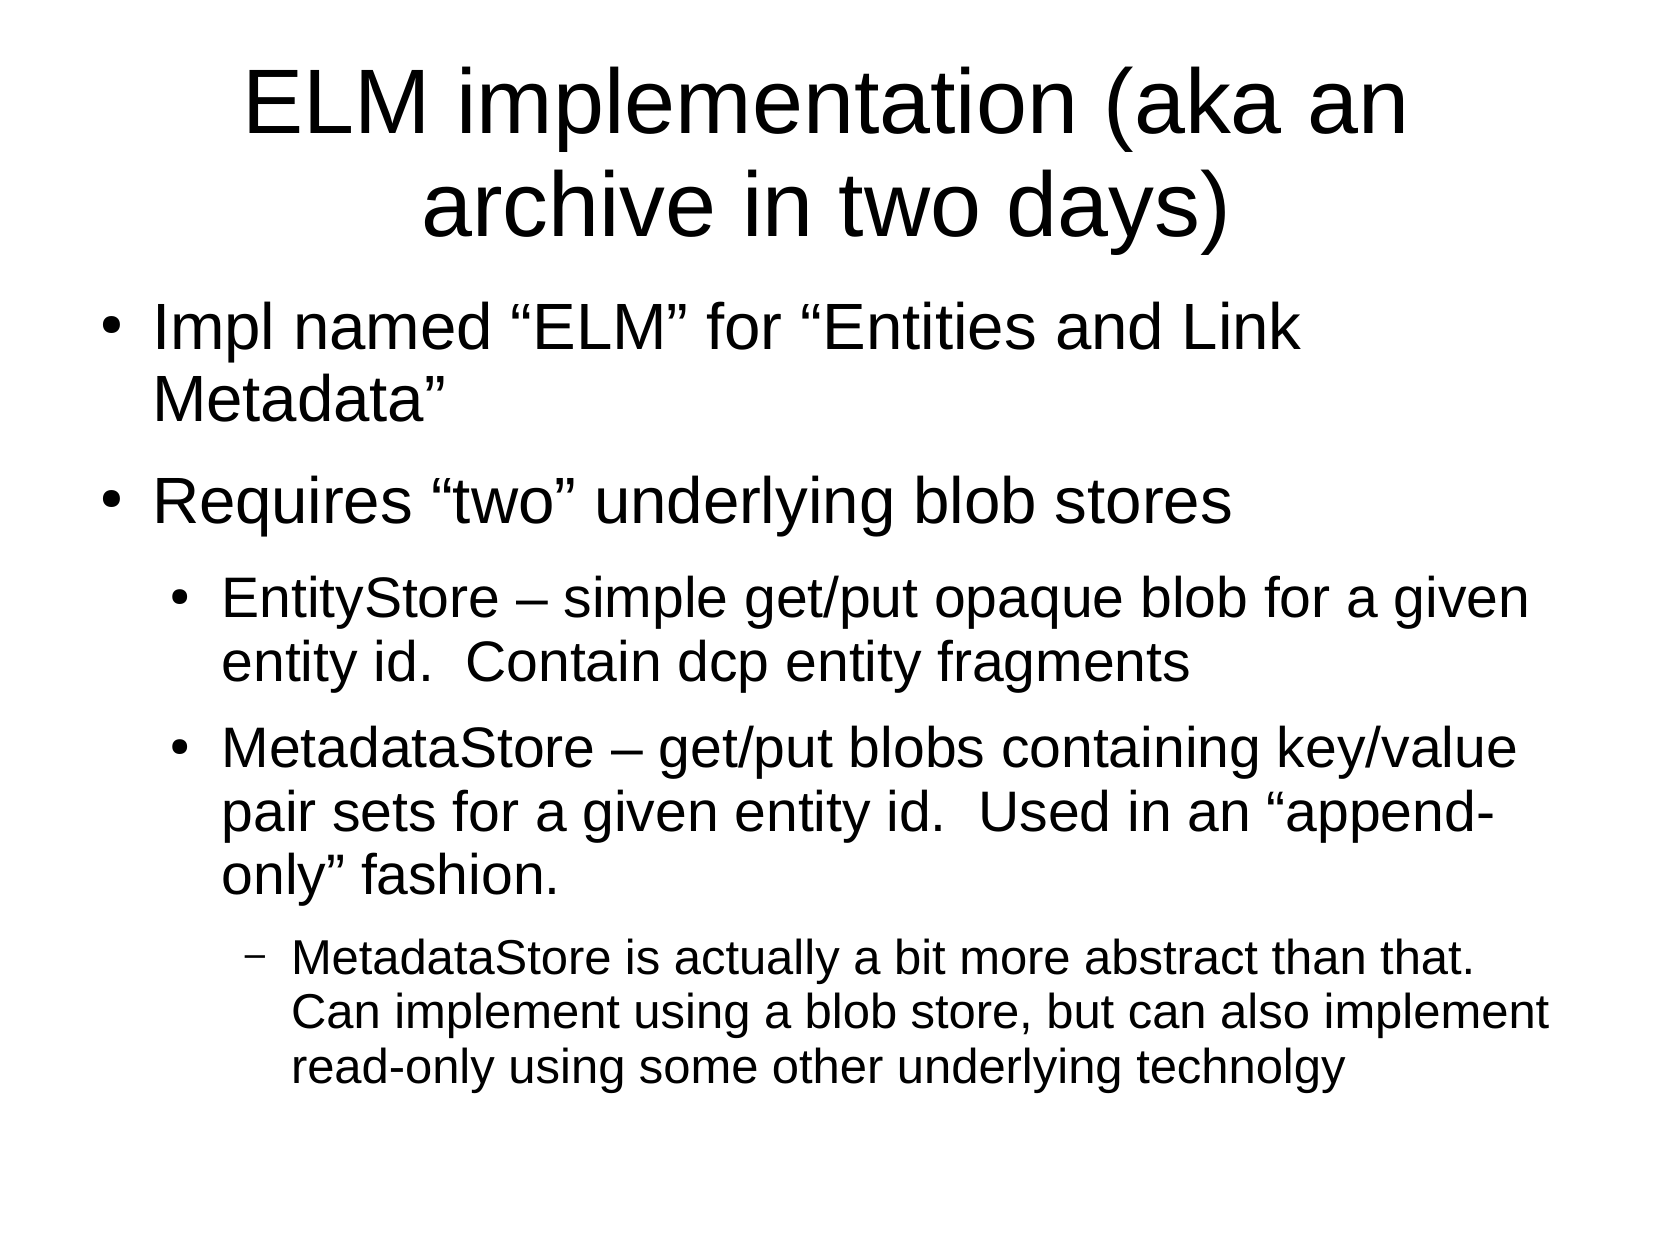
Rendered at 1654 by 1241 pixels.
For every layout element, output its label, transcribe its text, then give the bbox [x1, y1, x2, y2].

list Impl named “ELM” for “Entities and Link Metadata” Requires “two” underlying blob stores EntityStore – simple get/put opaque blob for a given entity id. Contain dcp entity fragments MetadataStore – get/put blobs containing key/value pair sets for a given entity id. Used in an “append-only” fashion. MetadataStore is actually a bit more abstract than that. Can implement using a blob store, but can also implement read-only using some other underlying technolgy [82, 290, 1571, 1109]
title ELM implementation (aka an archive in two days) [82, 50, 1571, 256]
